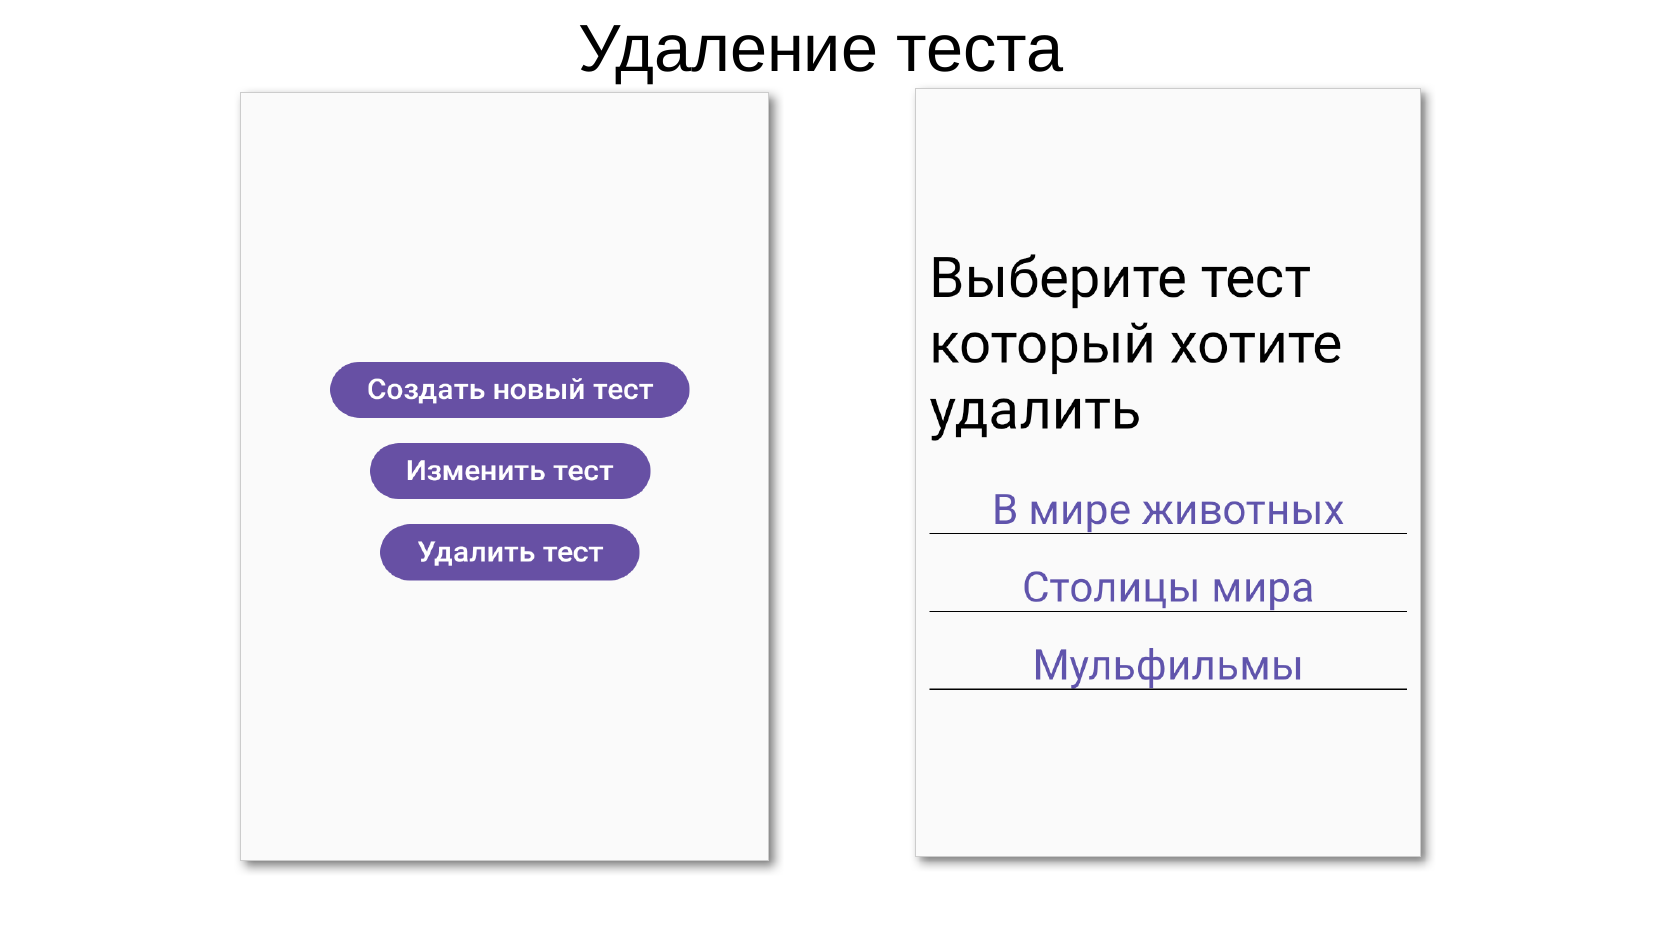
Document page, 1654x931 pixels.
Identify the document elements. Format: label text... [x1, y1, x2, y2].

title Удаление теста [76, 0, 1565, 126]
picture [240, 92, 769, 861]
picture [915, 88, 1421, 857]
